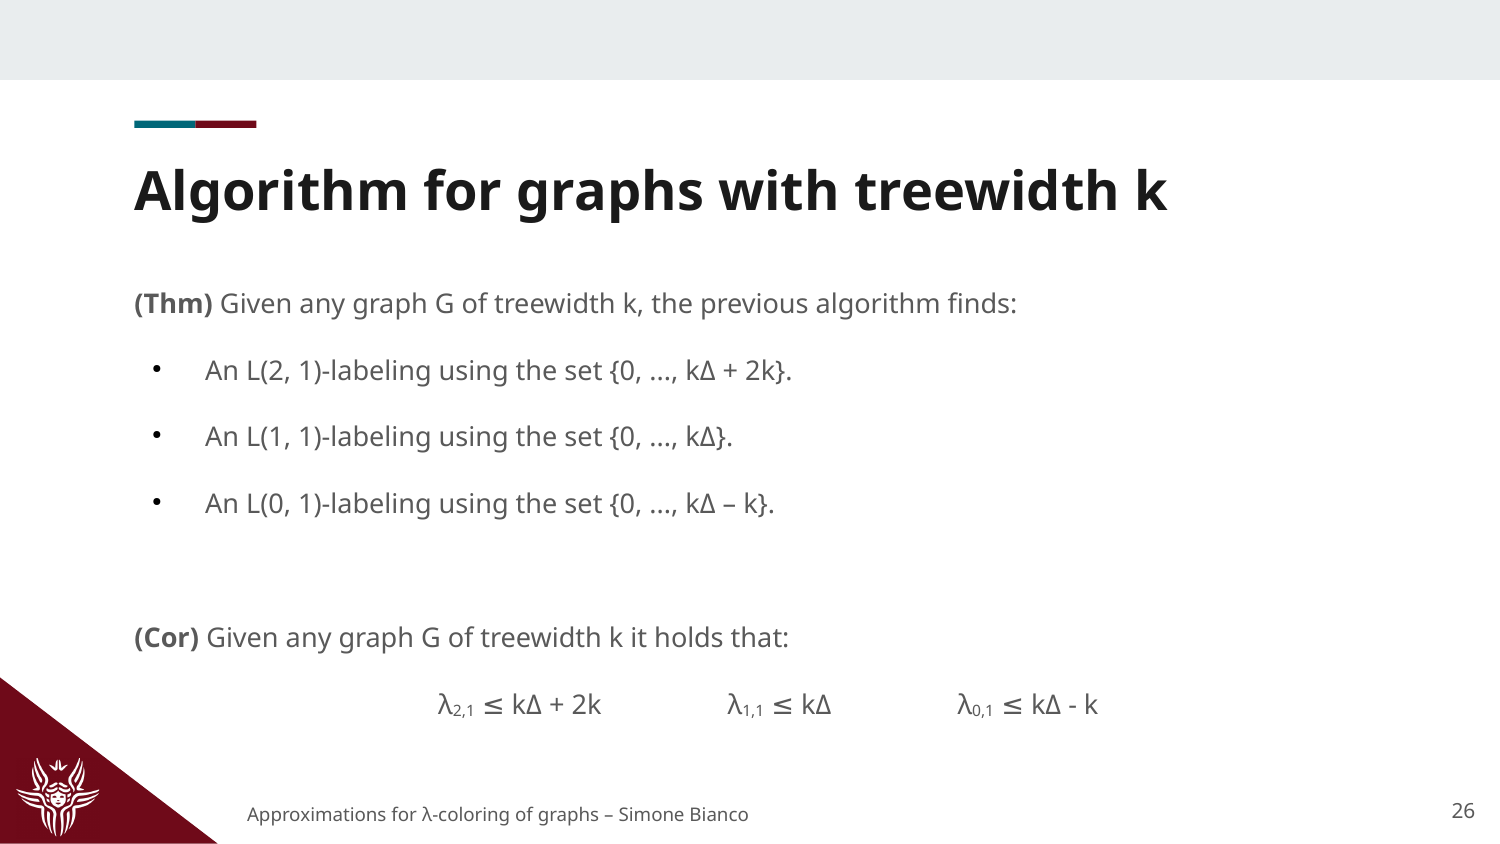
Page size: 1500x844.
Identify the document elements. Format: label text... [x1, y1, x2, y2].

title Algorithm for graphs with treewidth k [119, 141, 1381, 230]
picture [16, 758, 100, 839]
slide_number <number> [1400, 779, 1491, 844]
text_box Approximations for λ-coloring of graphs – Simone Bianco [232, 783, 1193, 839]
list (Thm) Given any graph G of treewidth k, the previous algorithm finds: An L(2, 1)-labeling using the set {0, ..., kΔ + 2k}. An L(1, 1)-labeling using the set {0, ..., kΔ}. An L(0, 1)-labeling using the set {0, ..., kΔ – k}. (Cor) Given any graph G of treewidth k it holds that: λ2,1 ≤ kΔ + 2k λ1,1 ≤ kΔ λ0,1 ≤ kΔ - k [119, 266, 1418, 637]
